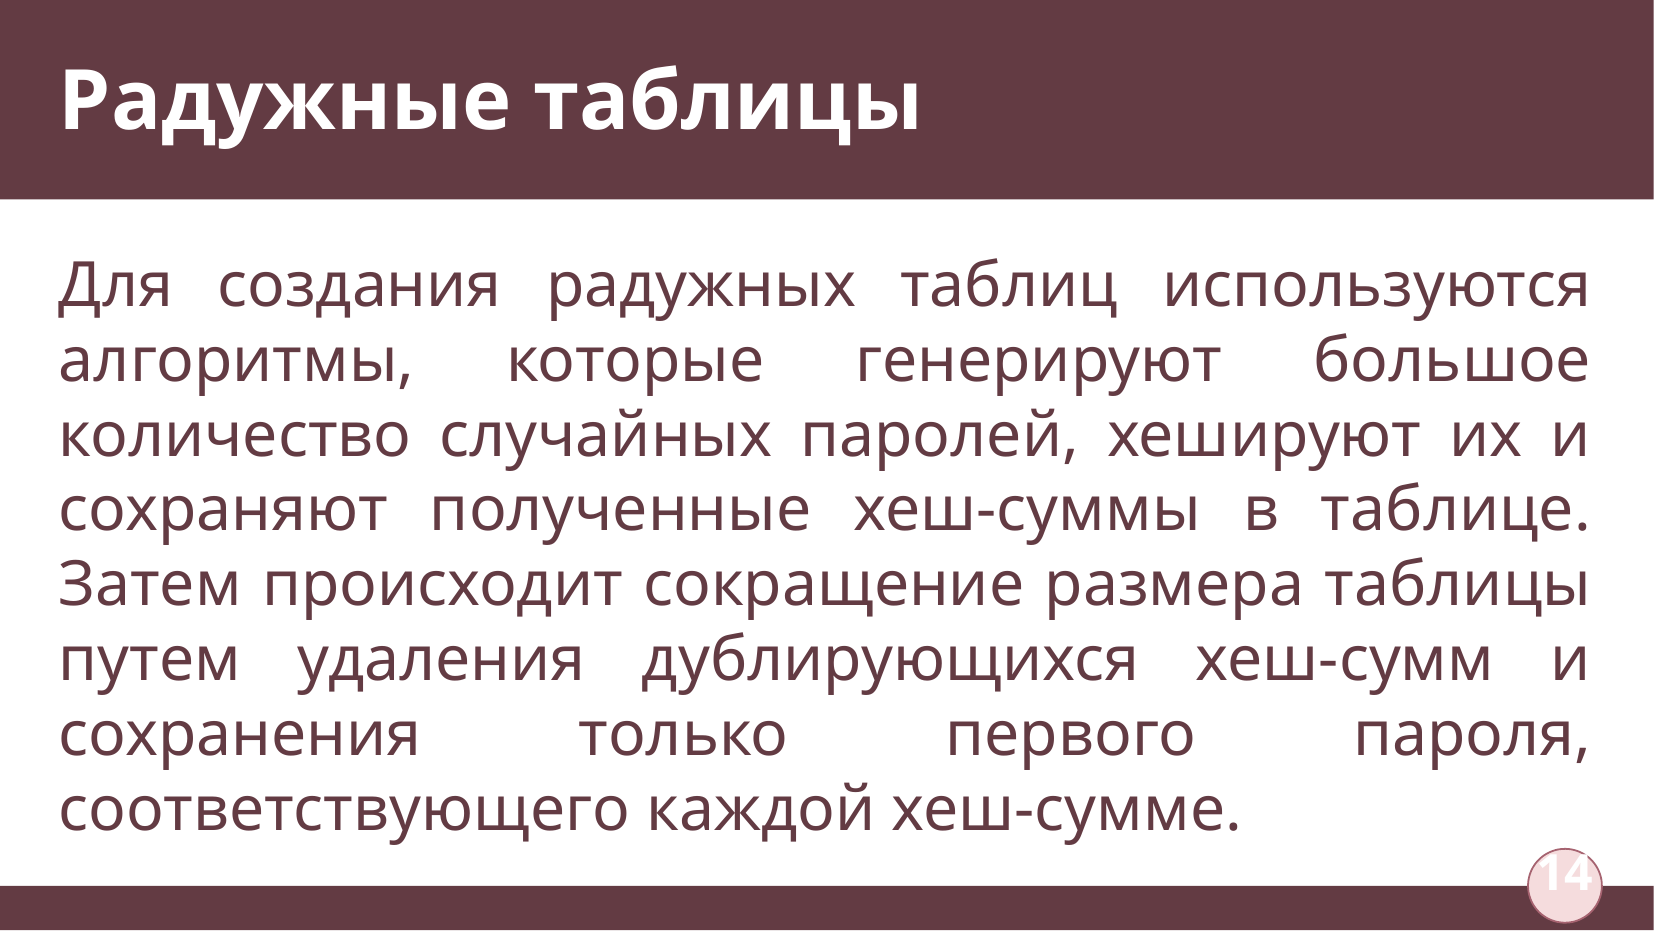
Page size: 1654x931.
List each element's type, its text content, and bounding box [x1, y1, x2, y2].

list Для создания радужных таблиц используются алгоритмы, которые генерируют большое количество случайных паролей, хешируют их и сохраняют полученные хеш-суммы в таблице. Затем происходит сокращение размера таблицы путем удаления дублирующихся хеш-сумм и сохранения только первого пароля, соответствующего каждой хеш-сумме. [59, 243, 1595, 844]
title Радужные таблицы [59, 37, 1595, 155]
